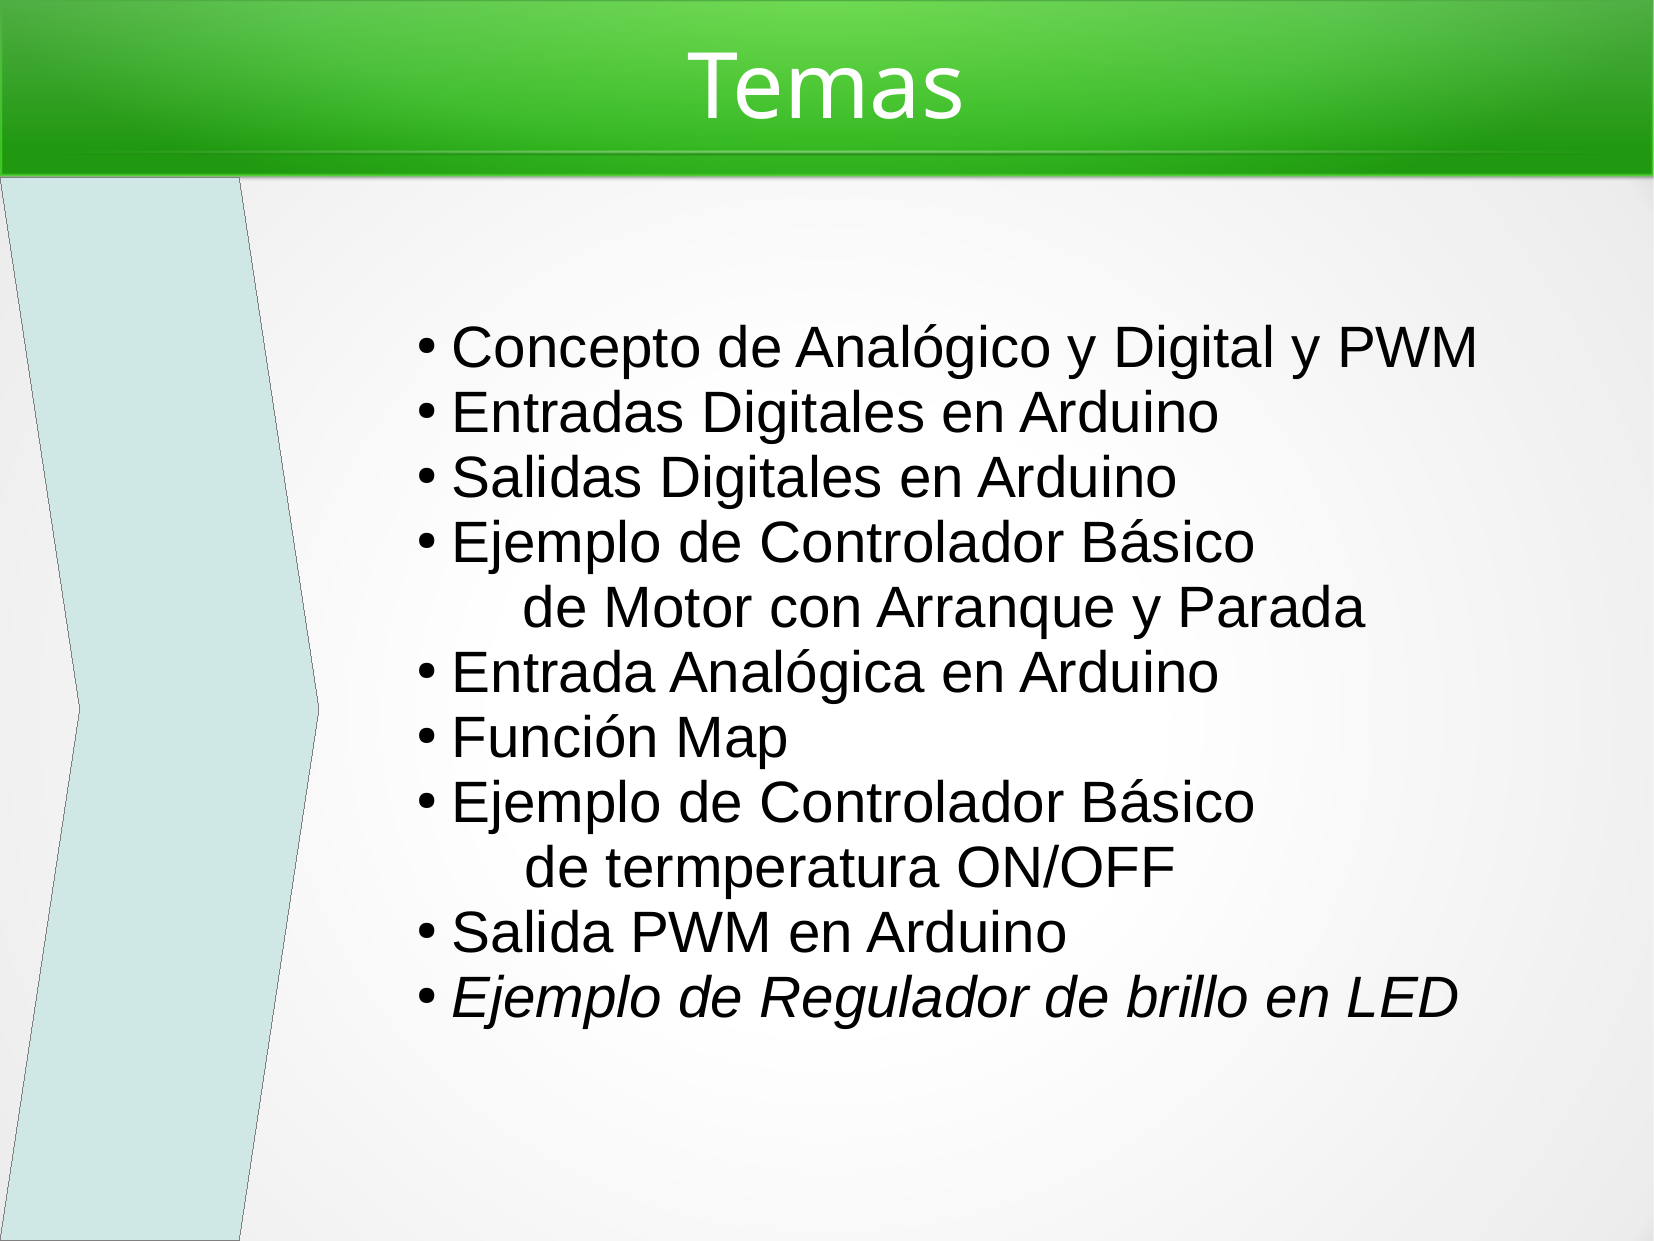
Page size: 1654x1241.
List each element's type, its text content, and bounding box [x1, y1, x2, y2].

text_box [0, 177, 319, 1241]
title Temas [82, 11, 1571, 154]
text_box Concepto de Analógico y Digital y PWM Entradas Digitales en Arduino Salidas Digitales en Arduino Ejemplo de Controlador Básico de Motor con Arranque y Parada Entrada Analógica en Arduino Función Map Ejemplo de Controlador Básico de termperatura ON/OFF Salida PWM en Arduino Ejemplo de Regulador de brillo en LED [401, 307, 1524, 1111]
picture [0, 0, 1654, 1241]
picture [0, 184, 79, 1233]
